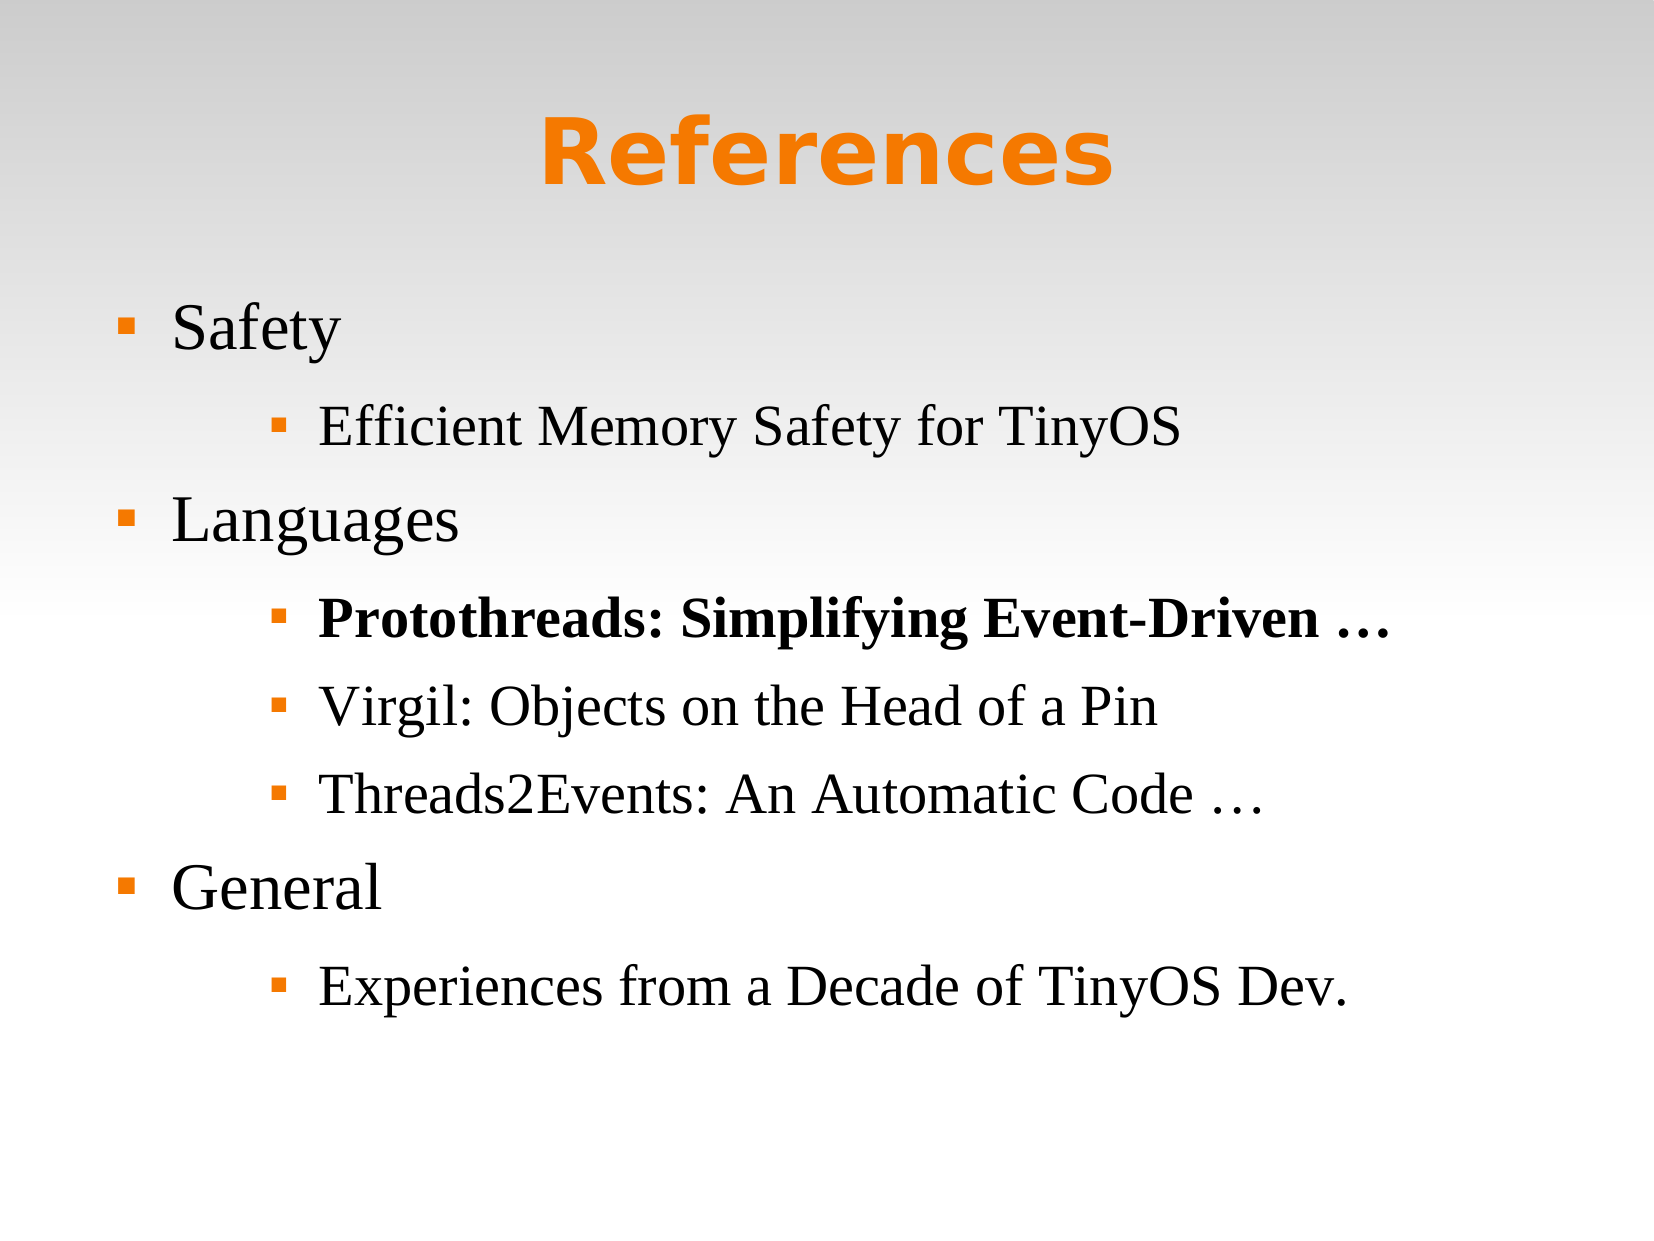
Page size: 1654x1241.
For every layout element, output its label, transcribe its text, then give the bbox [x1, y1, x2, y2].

list Safety Efficient Memory Safety for TinyOS Languages Protothreads: Simplifying Event-Driven … Virgil: Objects on the Head of a Pin Threads2Events: An Automatic Code … General Experiences from a Decade of TinyOS Dev. [82, 290, 1571, 1109]
title References [82, 49, 1571, 257]
